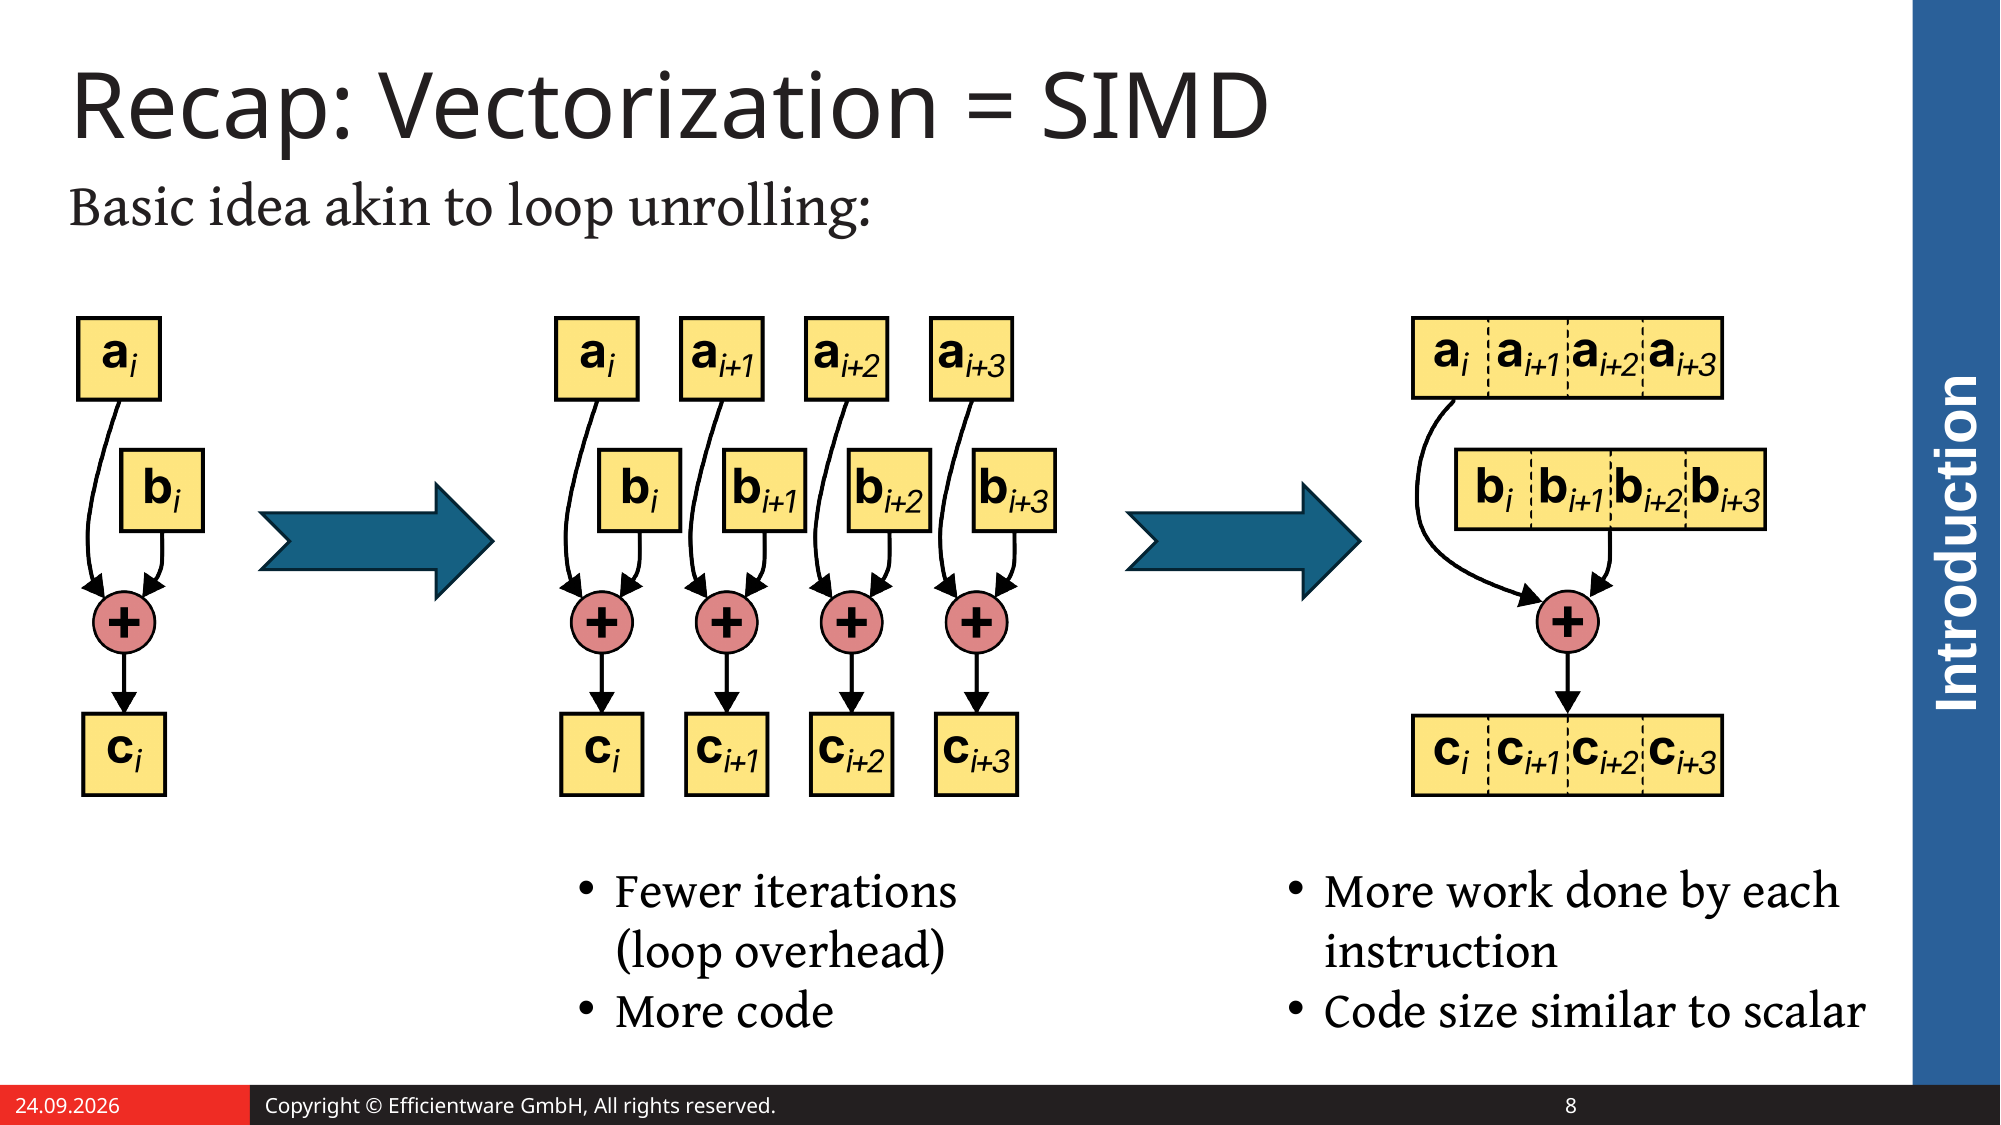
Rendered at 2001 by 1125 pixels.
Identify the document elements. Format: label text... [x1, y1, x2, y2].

slide_number 02.11.2025 [0, 1084, 249, 1125]
picture [1411, 316, 1767, 797]
text_box Introduction [1912, 0, 2000, 1084]
picture [554, 316, 1057, 797]
text_box [261, 484, 493, 598]
text_box [1128, 484, 1360, 598]
list Fewer iterations (loop overhead) More code [562, 849, 1113, 1074]
text_box More work done by each instruction Code size similar to scalar [1272, 849, 1913, 1074]
slide_number <number> [1550, 1084, 2000, 1125]
list Basic idea akin to loop unrolling: [55, 167, 1945, 249]
footer Copyright © Efficientware GmbH, All rights reserved. [249, 1084, 1550, 1125]
picture [76, 316, 205, 797]
title Recap: Vectorization = SIMD [55, 52, 1945, 156]
